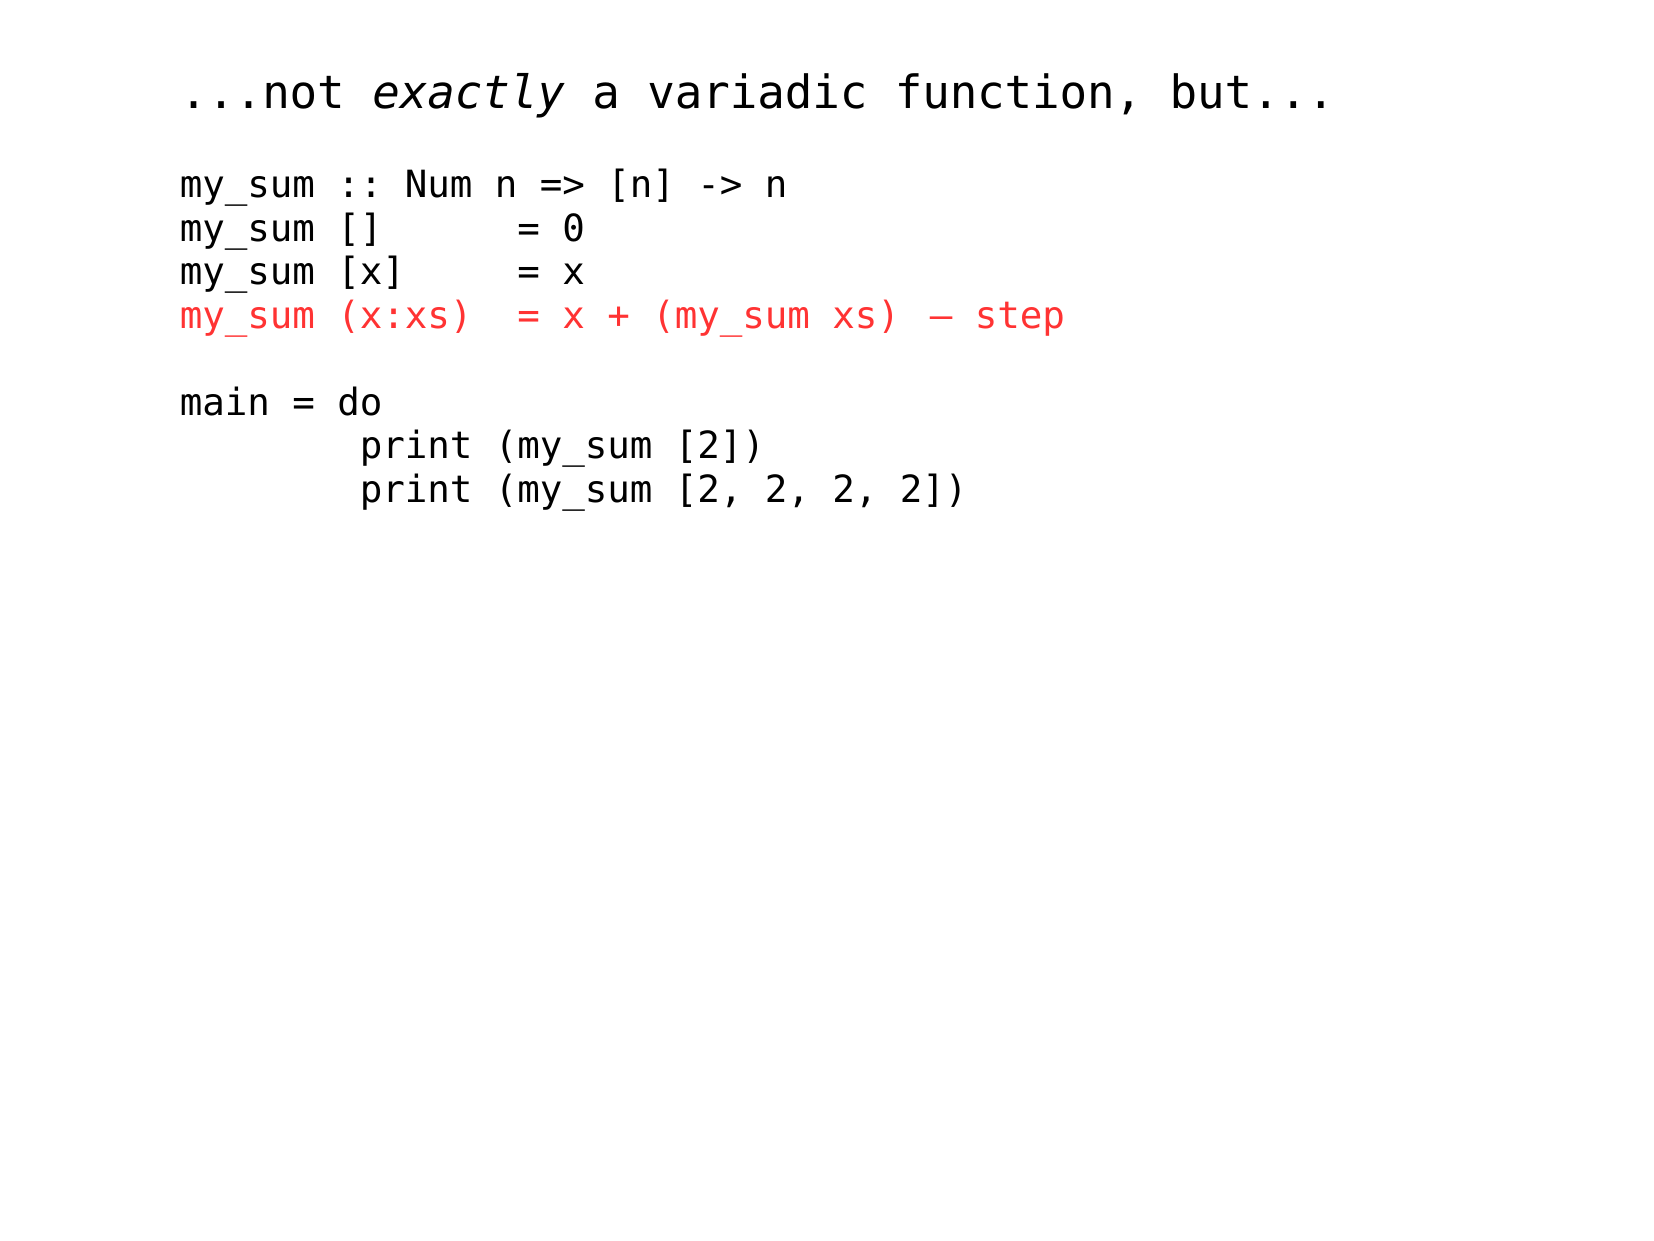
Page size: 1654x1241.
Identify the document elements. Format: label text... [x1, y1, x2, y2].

text_box ...not exactly a variadic function, but... my_sum :: Num n => [n] -> n my_sum [] = 0 my_sum [x] = x my_sum (x:xs) = x + (my_sum xs) – step main = do print (my_sum [2]) print (my_sum [2, 2, 2, 2]) [165, 58, 1350, 590]
